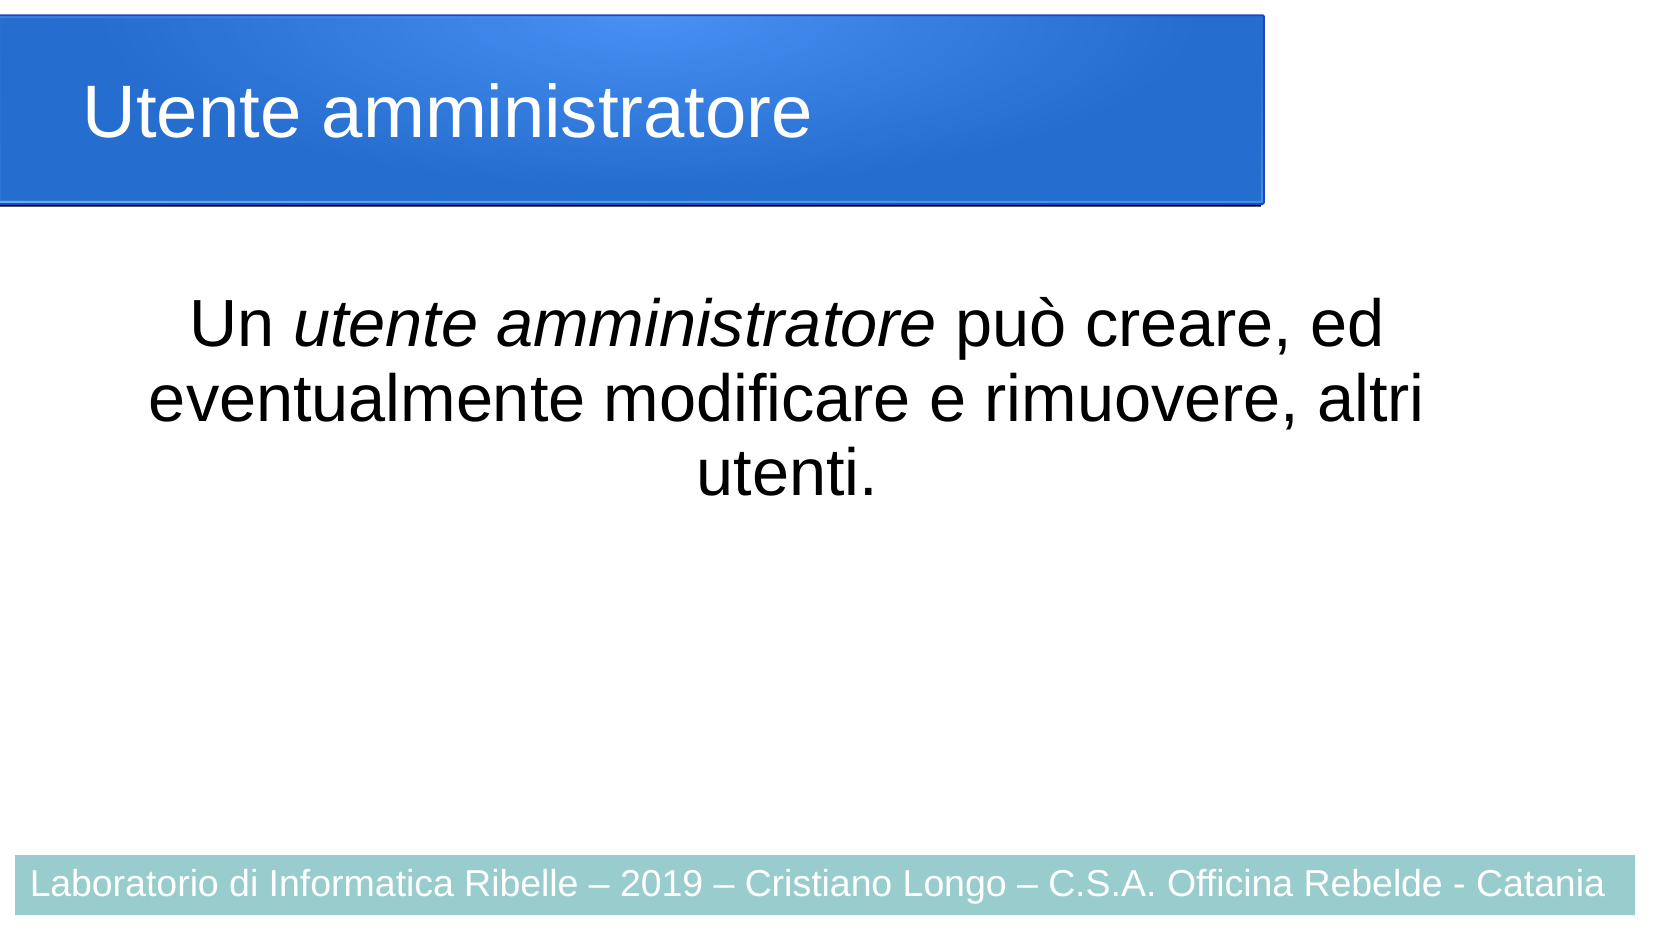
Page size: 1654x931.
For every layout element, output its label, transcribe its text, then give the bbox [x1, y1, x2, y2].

title Utente amministratore [82, 35, 1235, 189]
subtitle Un utente amministratore può creare, ed eventualmente modificare e rimuovere, altri utenti. [60, 285, 1516, 511]
text_box Laboratorio di Informatica Ribelle – 2019 – Cristiano Longo – C.S.A. Officina Rebelde - Catania [15, 855, 1636, 916]
